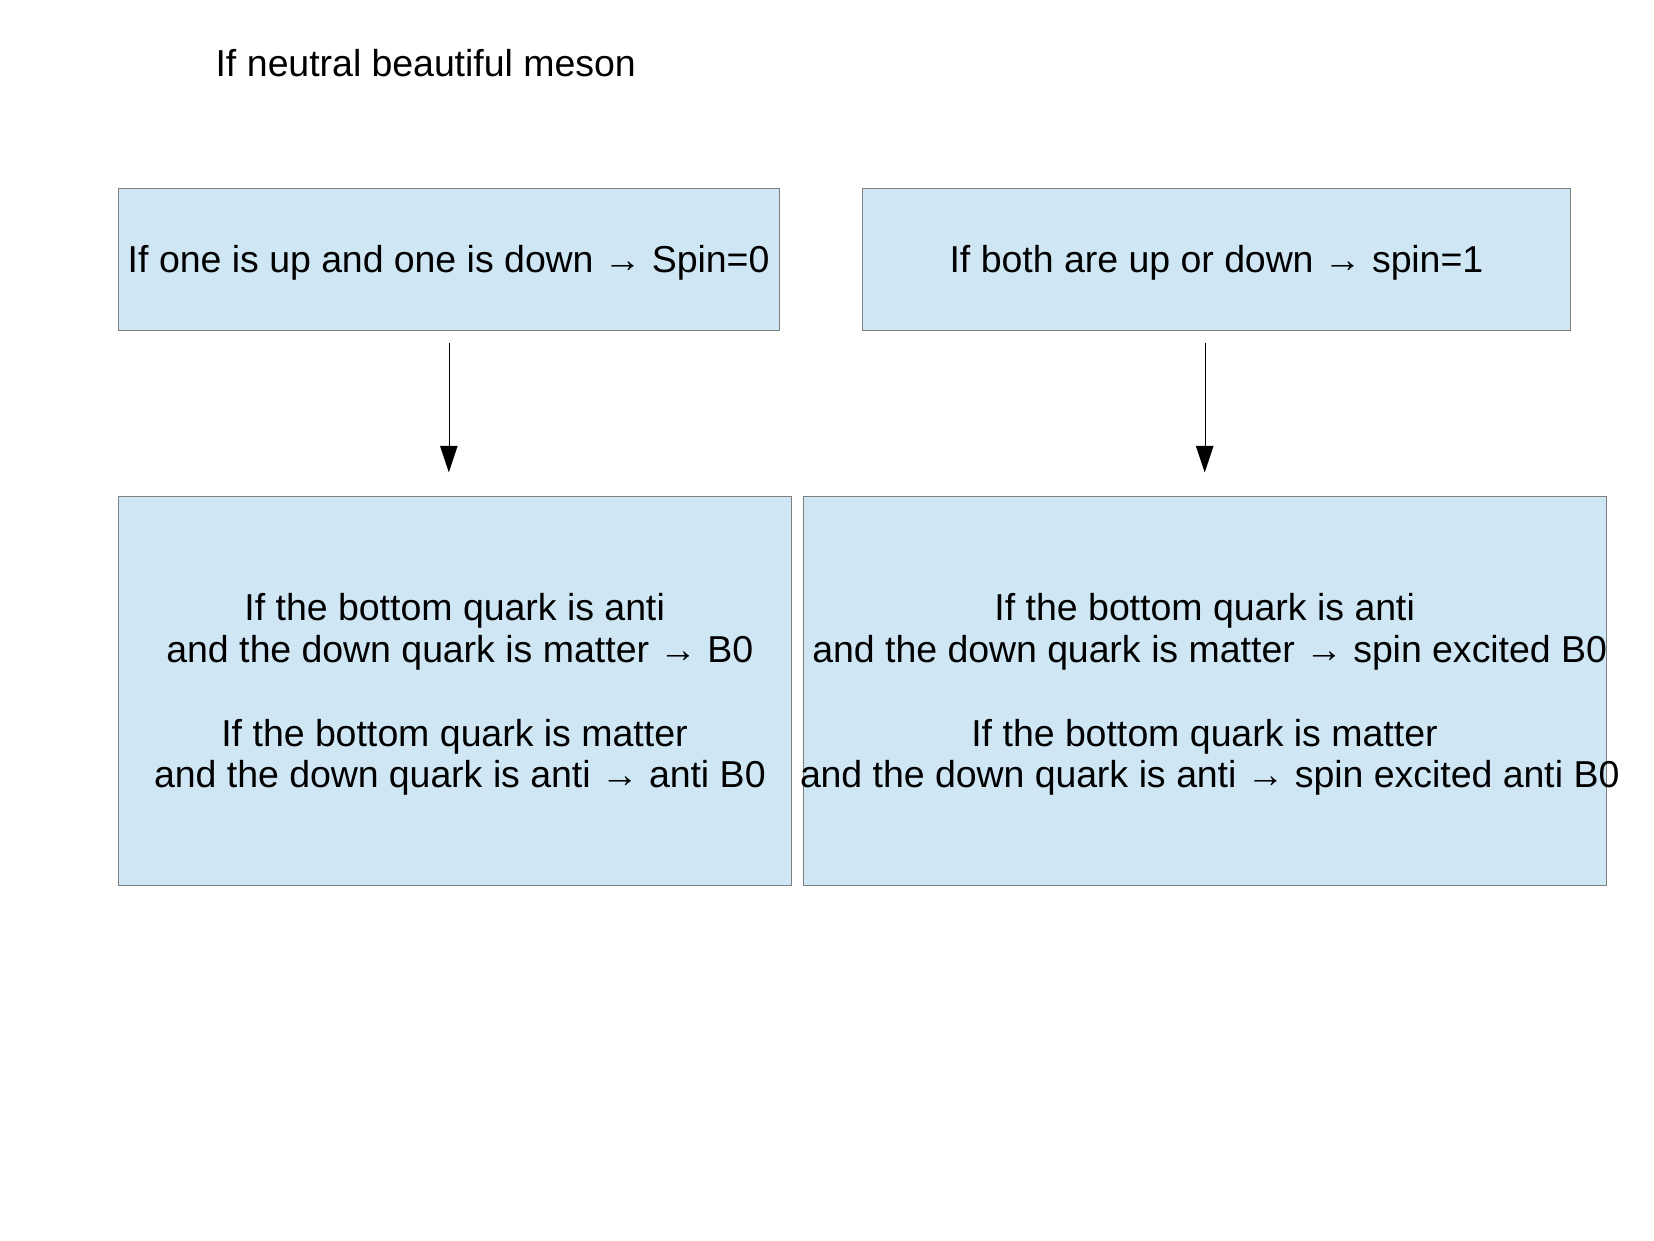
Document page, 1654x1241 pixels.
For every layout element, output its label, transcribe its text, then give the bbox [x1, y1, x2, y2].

text_box If the bottom quark is anti and the down quark is matter → spin excited B0 If the bottom quark is matter and the down quark is anti → spin excited anti B0 [803, 496, 1607, 886]
text_box If the bottom quark is anti and the down quark is matter → B0 If the bottom quark is matter and the down quark is anti → anti B0 [118, 496, 792, 886]
text_box If both are up or down → spin=1 [862, 188, 1571, 331]
text_box If one is up and one is down → Spin=0 [118, 188, 780, 331]
text_box If neutral beautiful meson [200, 35, 1524, 93]
